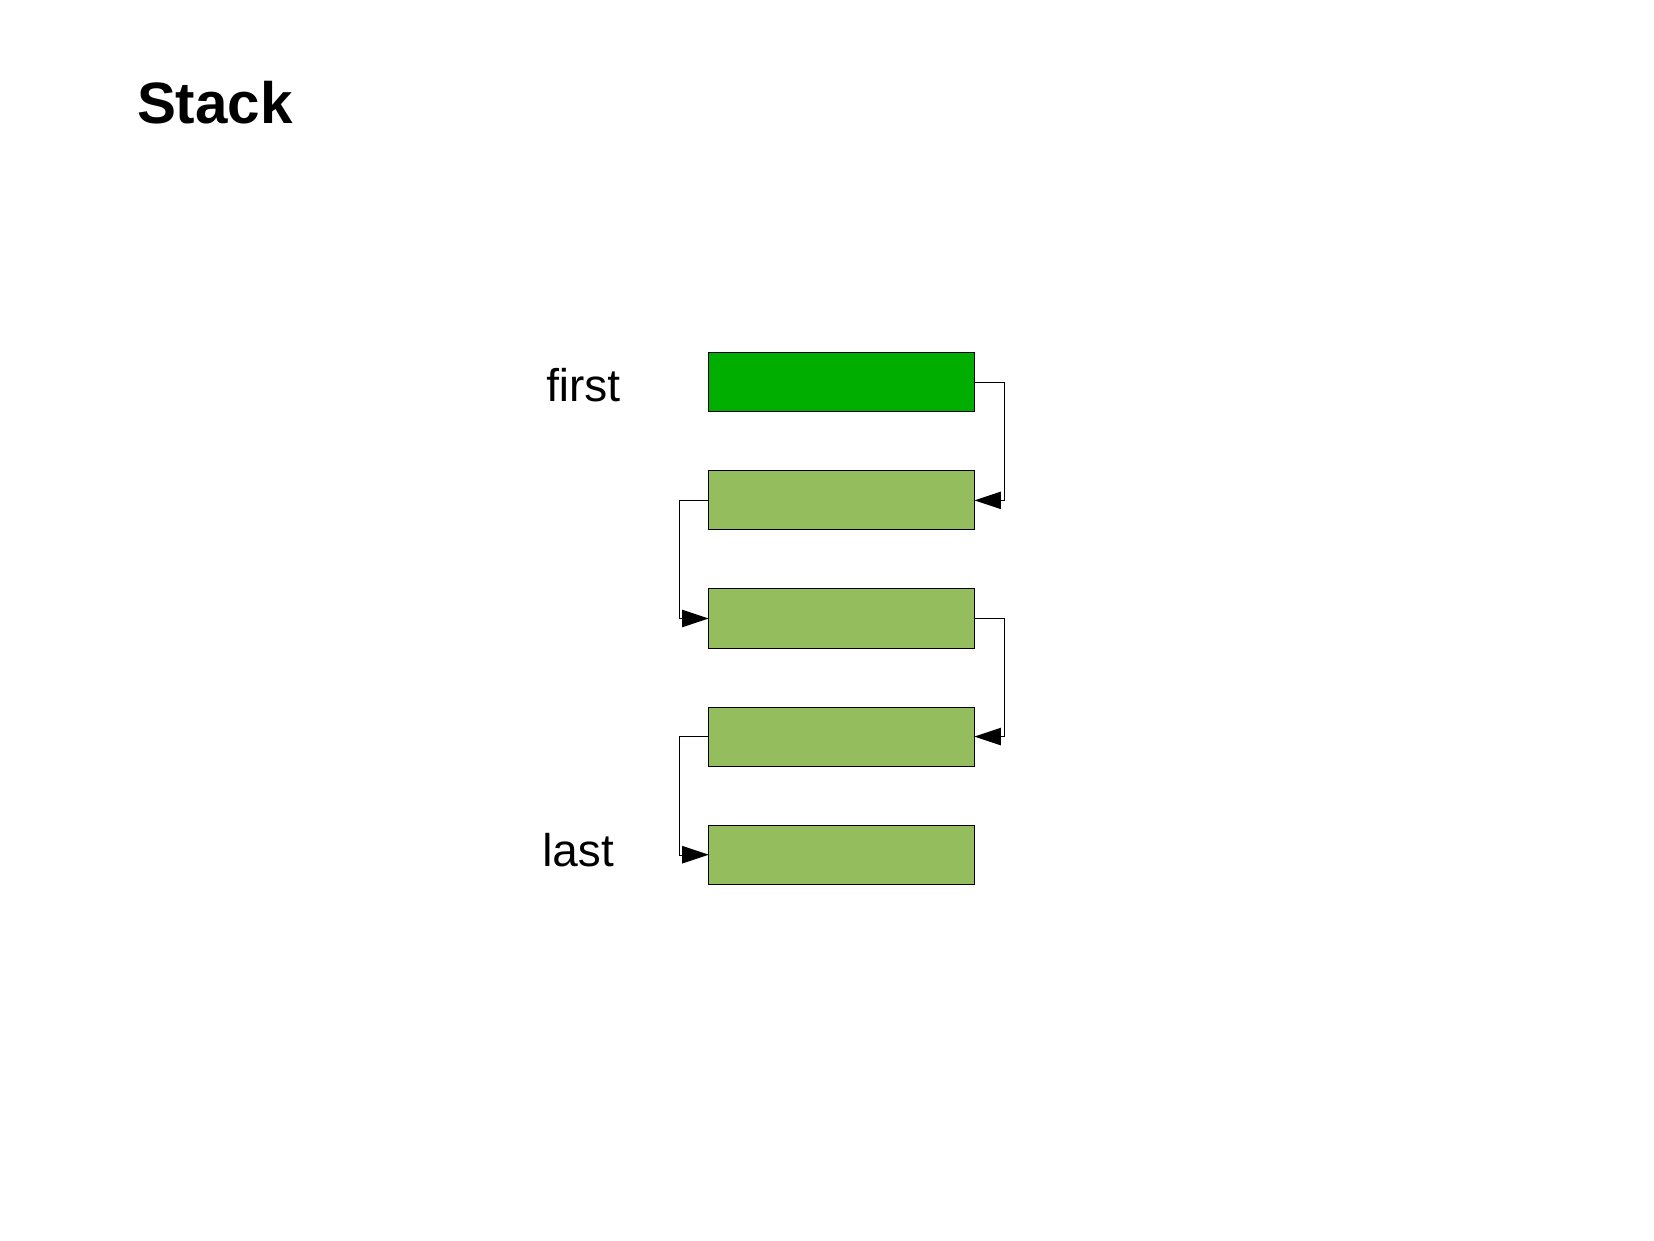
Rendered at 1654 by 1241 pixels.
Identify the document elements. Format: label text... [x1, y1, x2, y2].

text_box first [531, 352, 684, 419]
text_box Stack [122, 63, 308, 144]
text_box [708, 588, 975, 649]
text_box [708, 825, 975, 885]
text_box [708, 352, 975, 412]
text_box [708, 707, 975, 767]
text_box [708, 470, 975, 530]
text_box last [527, 817, 680, 884]
